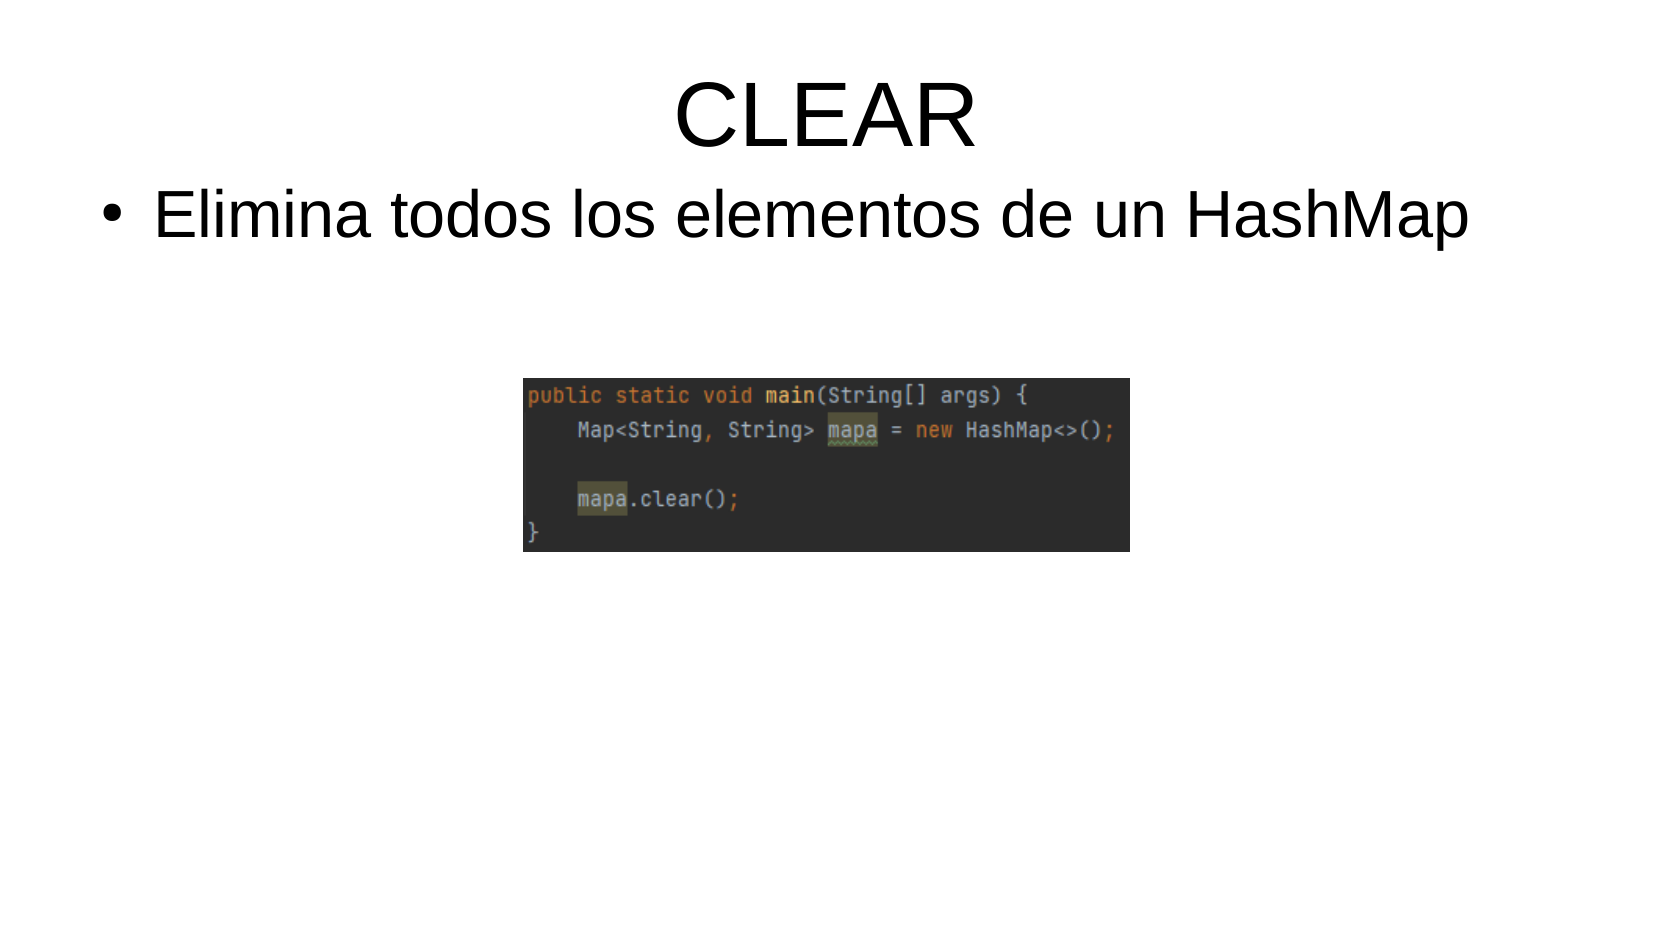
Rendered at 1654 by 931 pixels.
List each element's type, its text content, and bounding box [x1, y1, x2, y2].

list Elimina todos los elementos de un HashMap [82, 177, 1571, 717]
picture [523, 378, 1130, 552]
title CLEAR [82, 37, 1571, 177]
